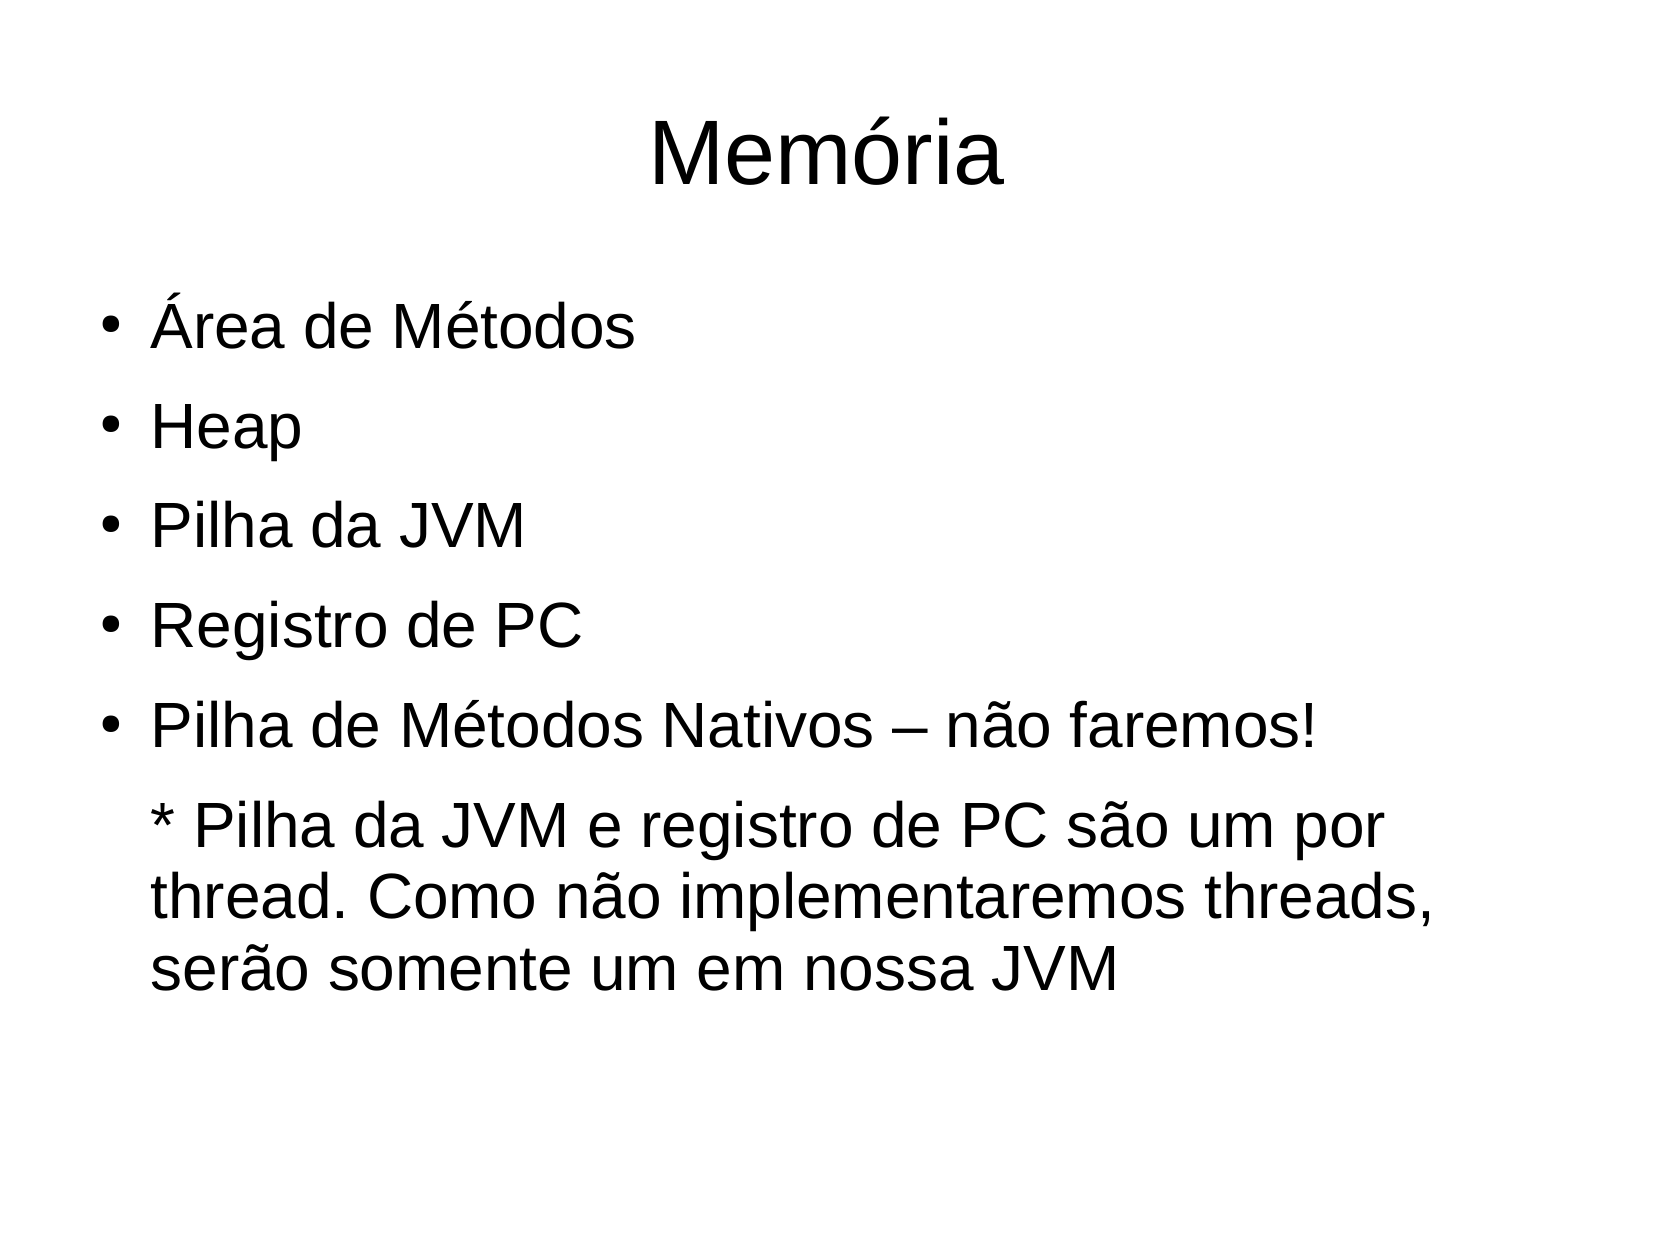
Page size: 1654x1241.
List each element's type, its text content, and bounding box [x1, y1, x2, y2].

title Memória [82, 49, 1571, 257]
list Área de Métodos Heap Pilha da JVM Registro de PC Pilha de Métodos Nativos – não faremos! * Pilha da JVM e registro de PC são um por thread. Como não implementaremos threads, serão somente um em nossa JVM [82, 290, 1571, 1010]
